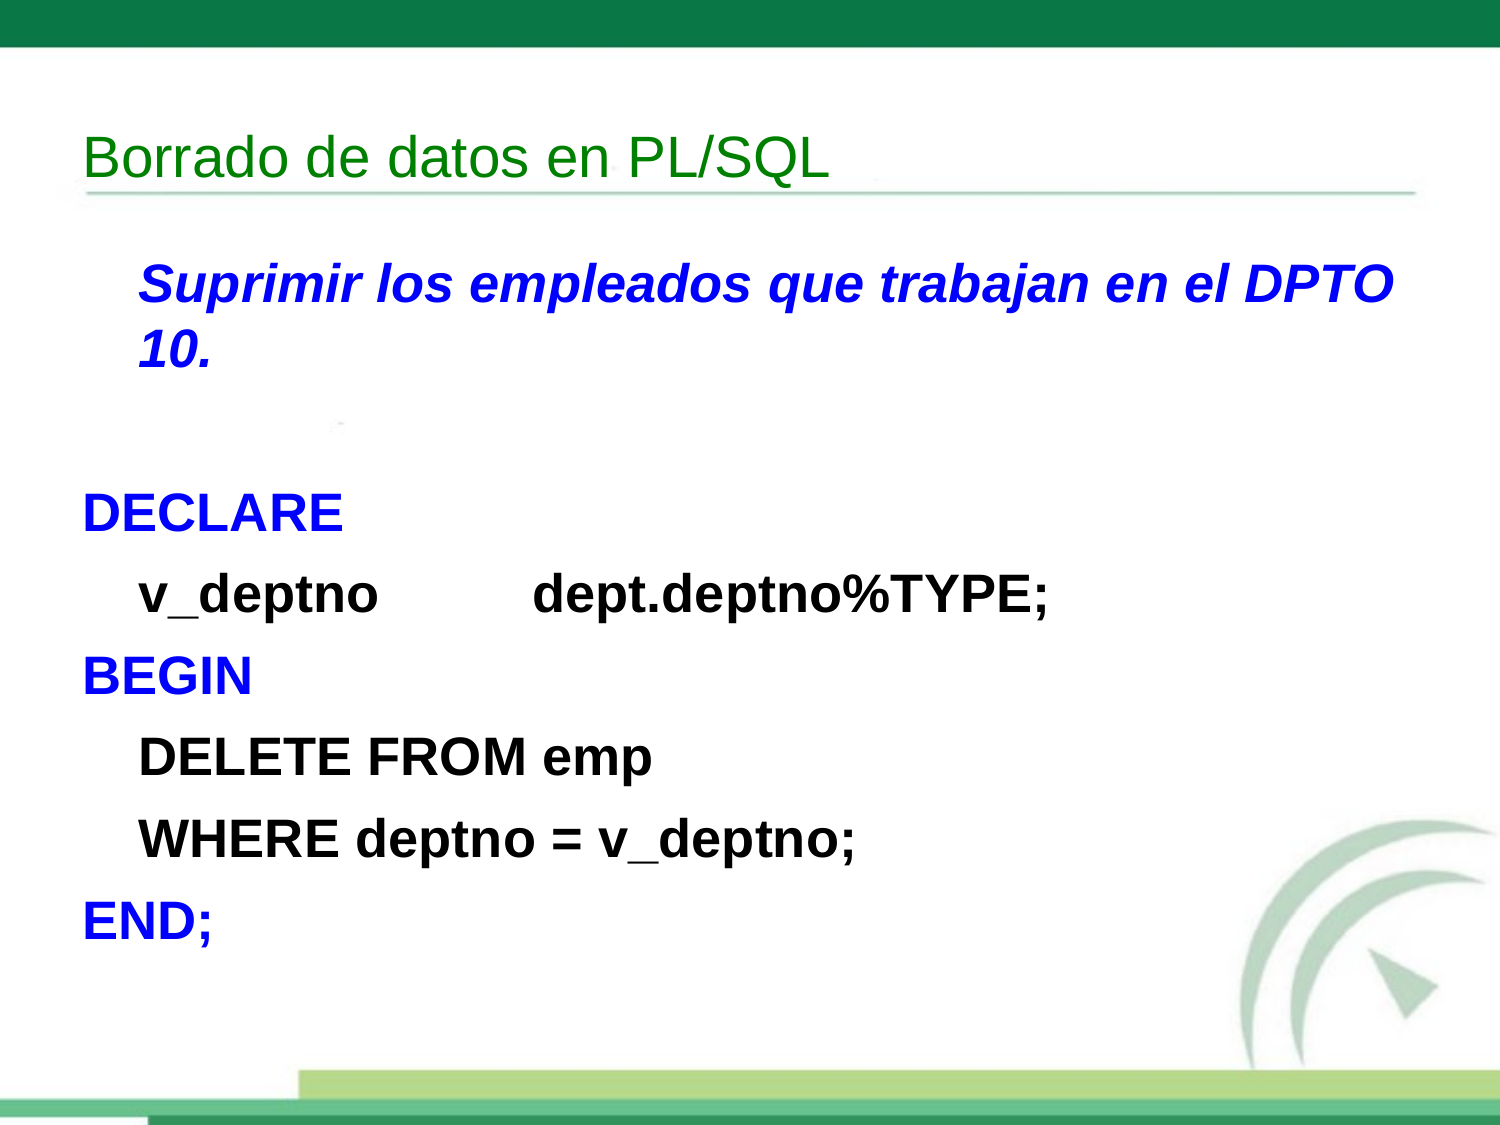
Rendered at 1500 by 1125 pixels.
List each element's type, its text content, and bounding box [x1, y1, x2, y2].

title Borrado de datos en PL/SQL [67, 102, 1418, 207]
picture [0, 0, 1500, 1125]
list Suprimir los empleados que trabajan en el DPTO 10. DECLARE v_deptno dept.deptno%TYPE; BEGIN DELETE FROM emp WHERE deptno = v_deptno; END; [67, 241, 1418, 1086]
